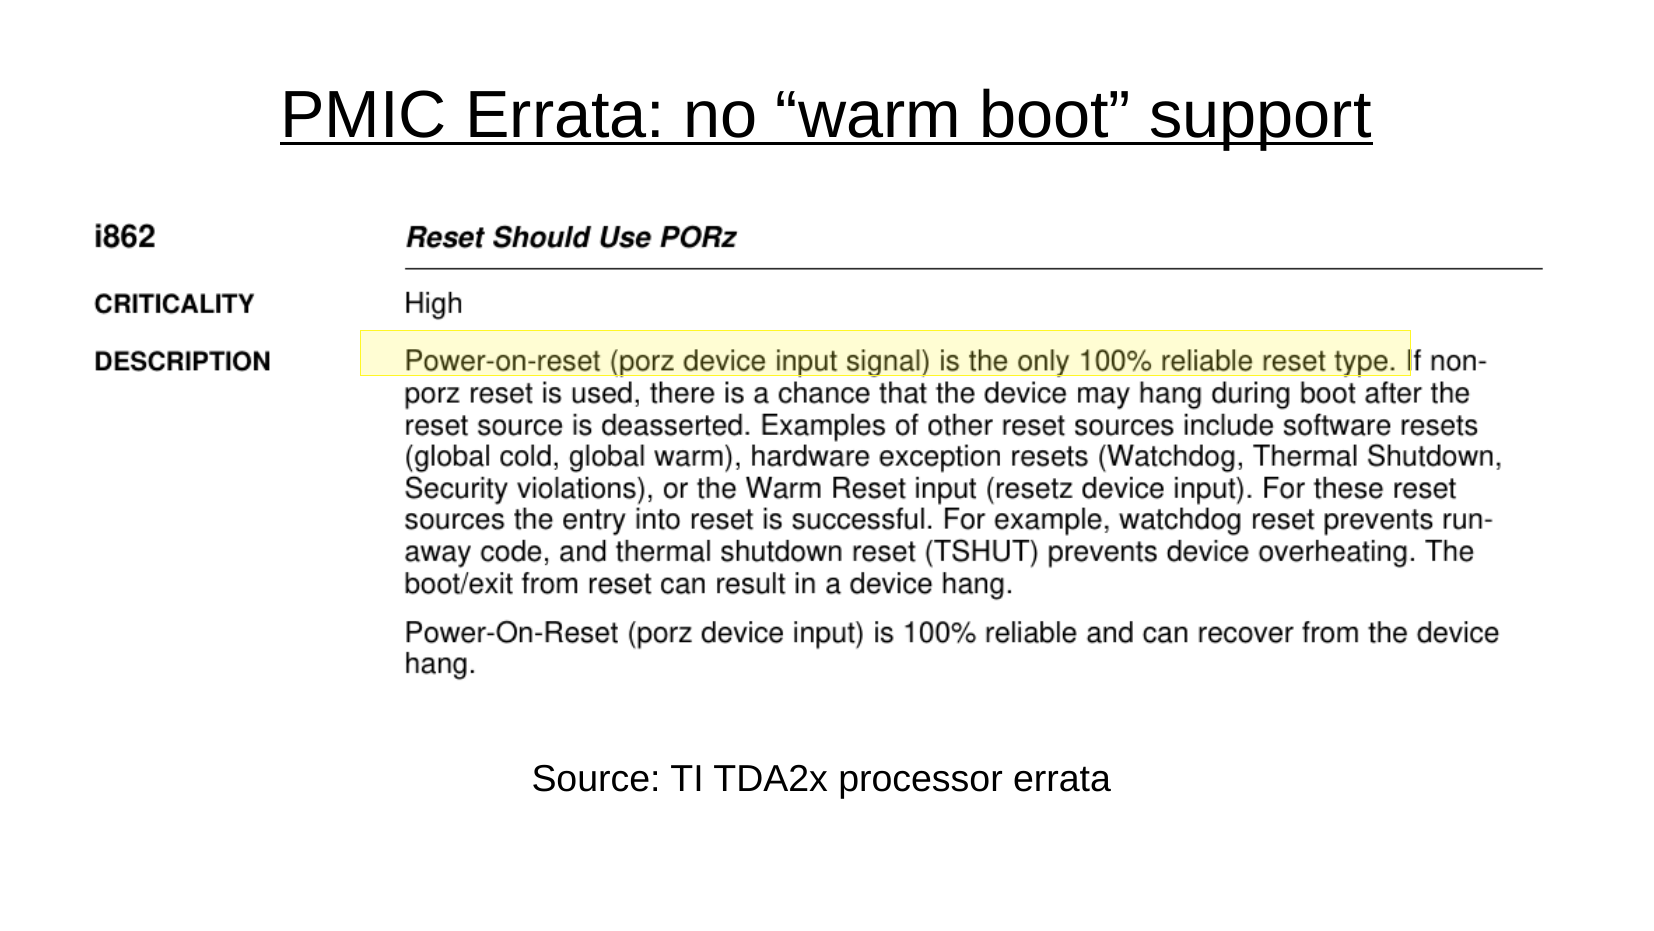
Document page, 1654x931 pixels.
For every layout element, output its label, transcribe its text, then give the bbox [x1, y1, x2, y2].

text_box [360, 330, 1411, 376]
title PMIC Errata: no “warm boot” support [82, 37, 1571, 193]
picture [82, 208, 1571, 691]
text_box Source: TI TDA2x processor errata [516, 750, 1137, 807]
